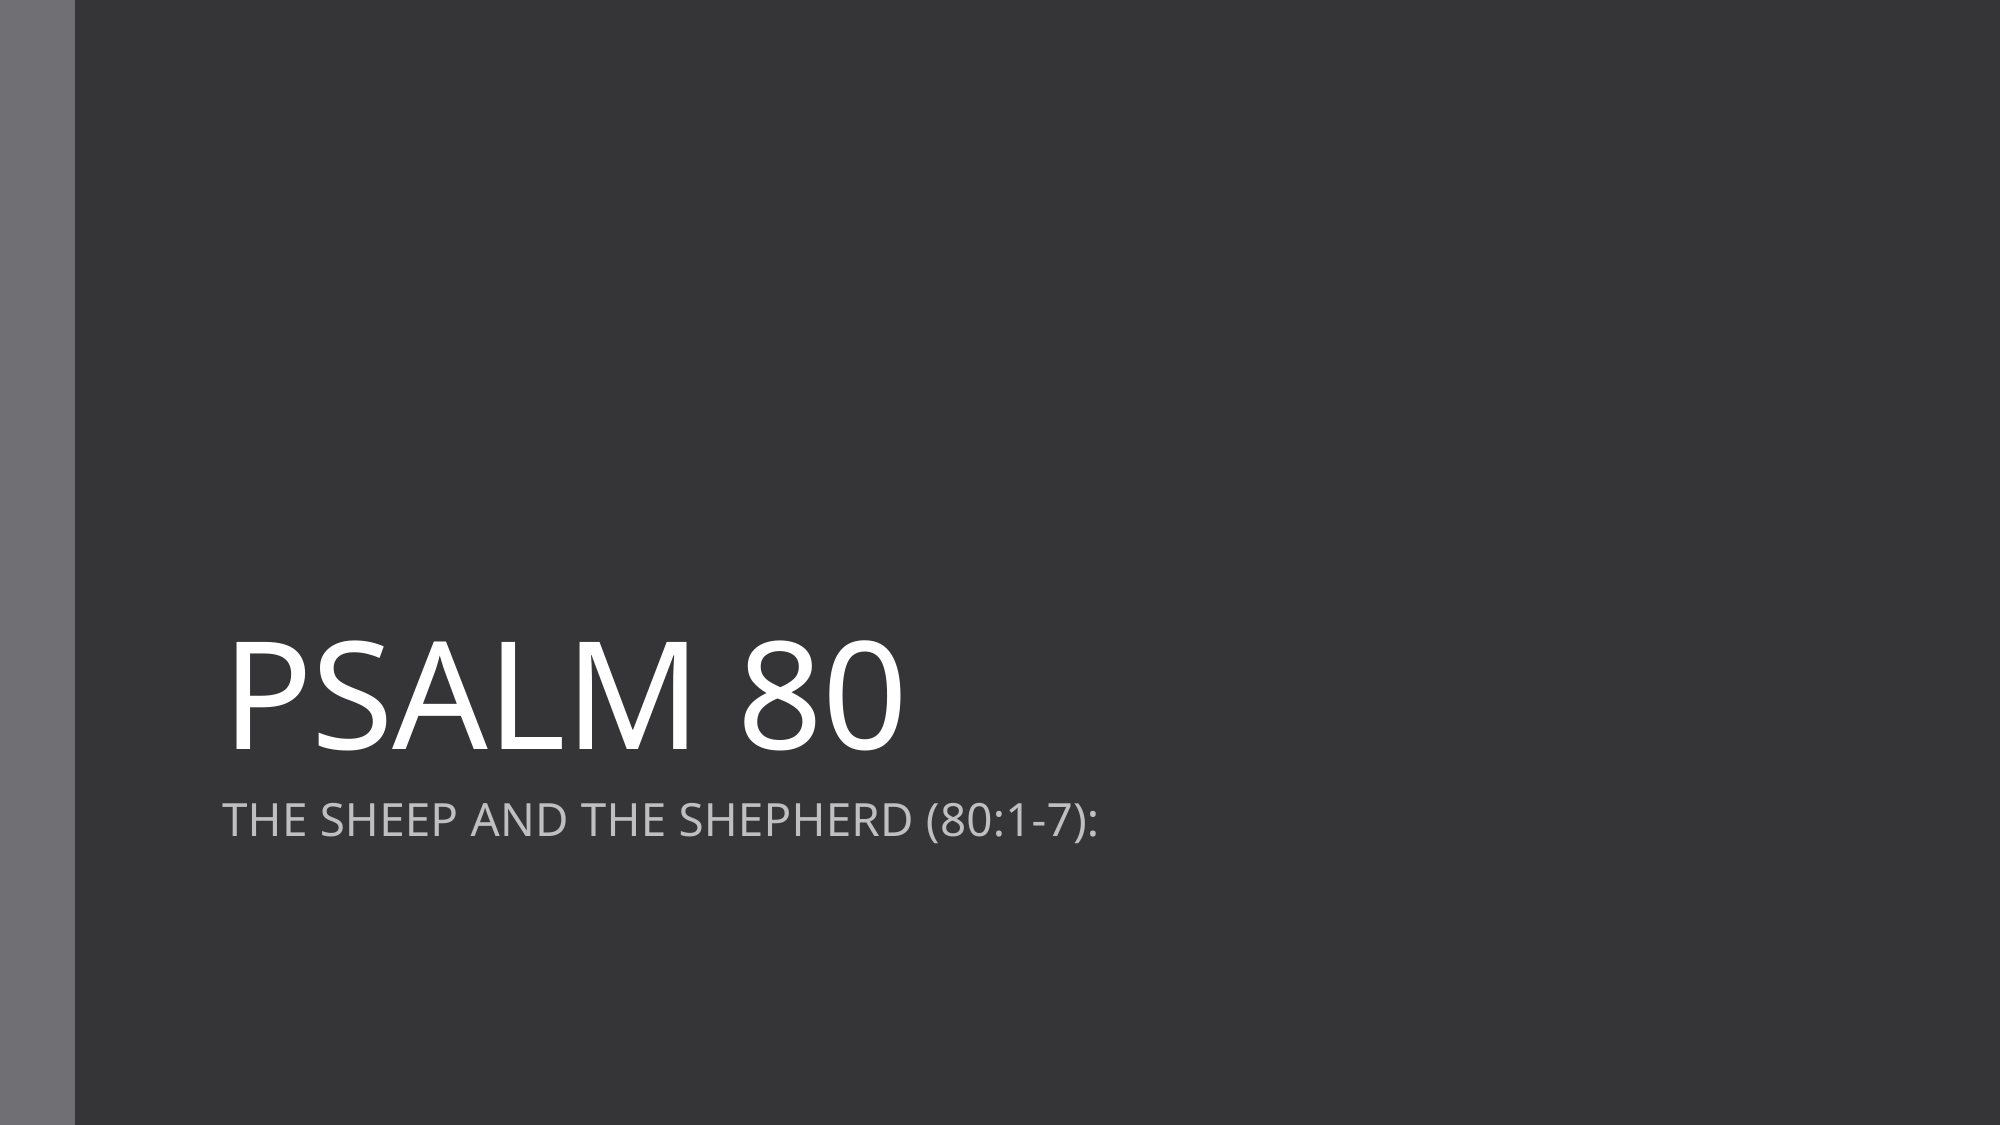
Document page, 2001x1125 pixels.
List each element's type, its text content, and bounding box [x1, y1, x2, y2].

subtitle THE SHEEP AND THE SHEPHERD (80:1-7): [206, 787, 1752, 1066]
title PSALM 80 [206, 124, 1752, 787]
